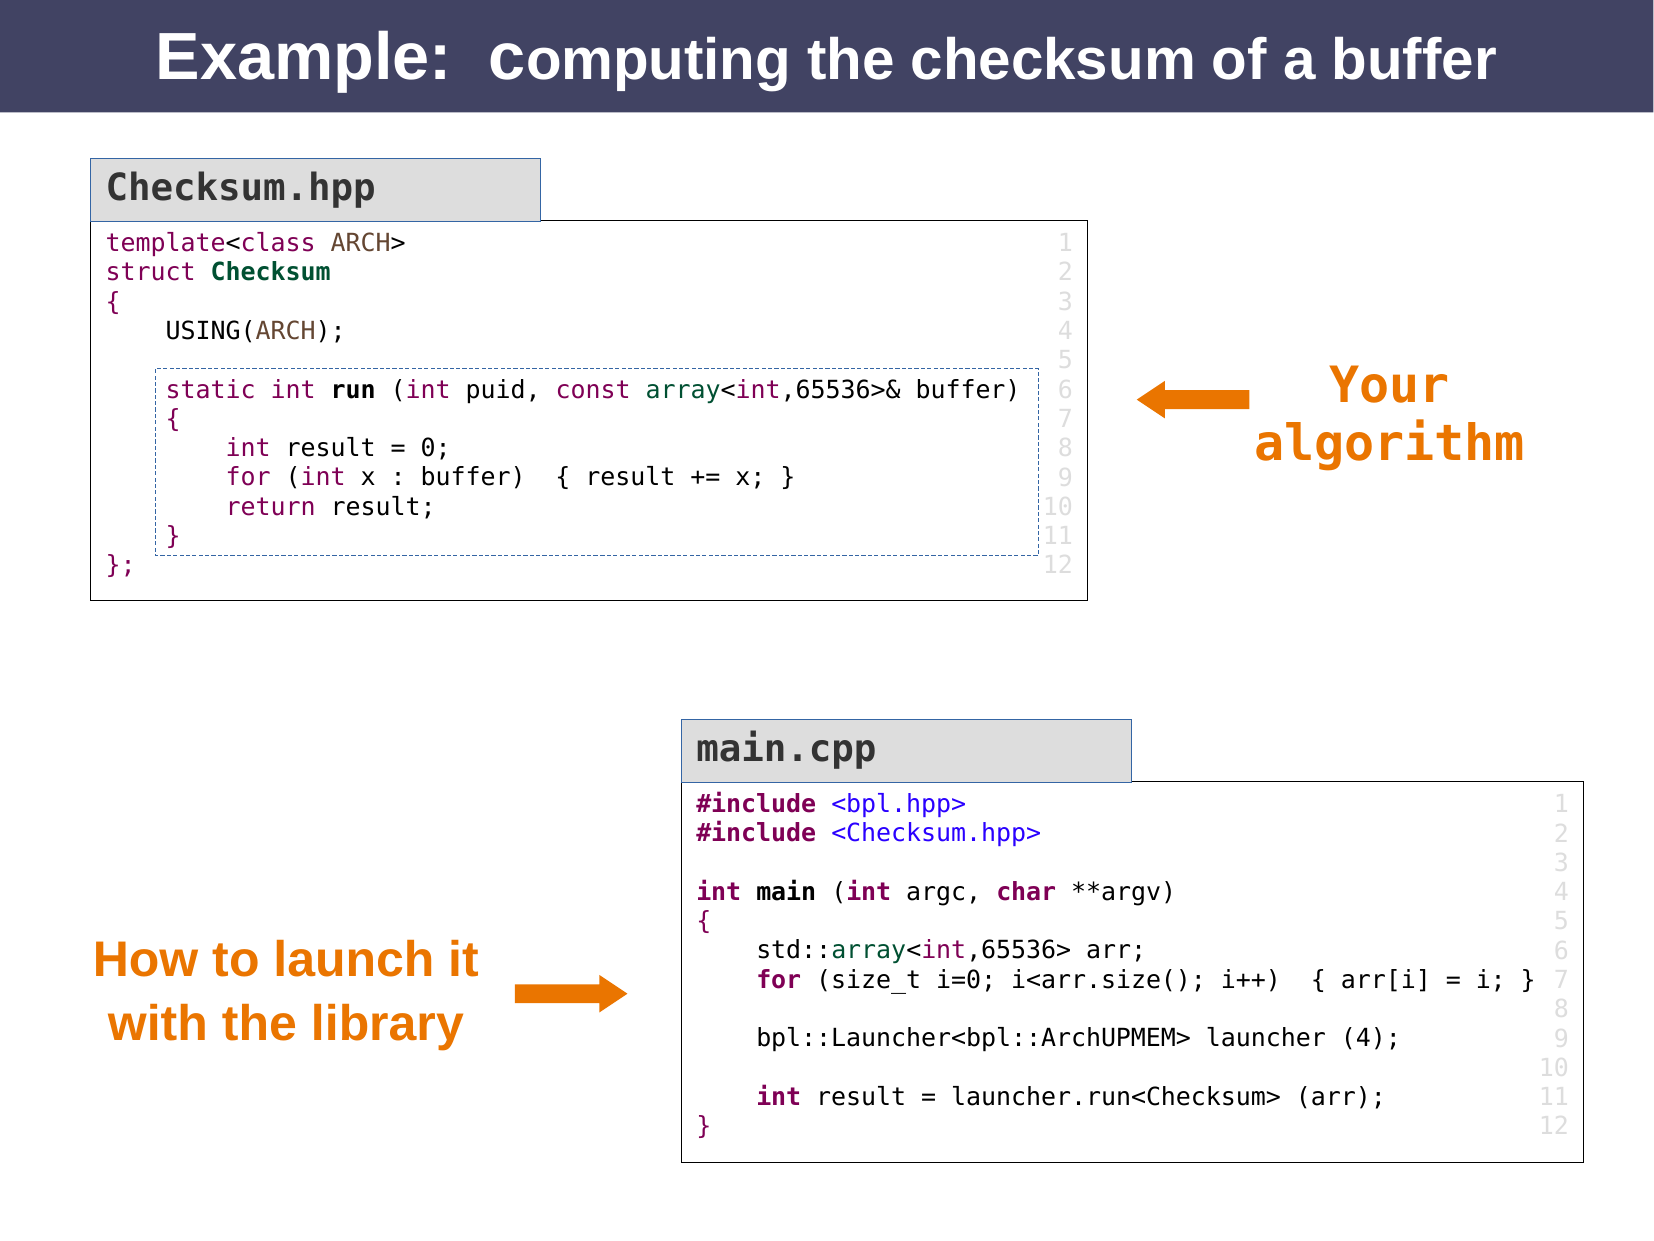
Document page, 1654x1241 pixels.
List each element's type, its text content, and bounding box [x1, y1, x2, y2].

text_box Your algorithm [1239, 339, 1540, 490]
text_box main.cpp [681, 719, 1132, 783]
text_box 1 2 3 4 5 6 7 8 9 10 11 12 [1011, 220, 1088, 646]
text_box How to launch it with the library [69, 912, 504, 1063]
text_box Example: computing the checksum of a buffer [0, 0, 1654, 113]
text_box template<class ARCH> struct Checksum { USING(ARCH); static int run (int puid, const array<int,65536>& buffer) { int result = 0; for (int x : buffer) { result += x; } return result; } }; [90, 220, 1011, 601]
text_box #include <bpl.hpp> #include <Checksum.hpp> int main (int argc, char **argv) { std::array<int,65536> arr; for (size_t i=0; i<arr.size(); i++) { arr[i] = i; } bpl::Launcher<bpl::ArchUPMEM> launcher (4); int result = launcher.run<Checksum> (arr); } [681, 781, 1584, 1163]
text_box [1136, 380, 1250, 419]
text_box [514, 974, 628, 1013]
text_box 1 2 3 4 5 6 7 8 9 10 11 12 [1507, 782, 1584, 1163]
text_box Checksum.hpp [90, 158, 541, 222]
